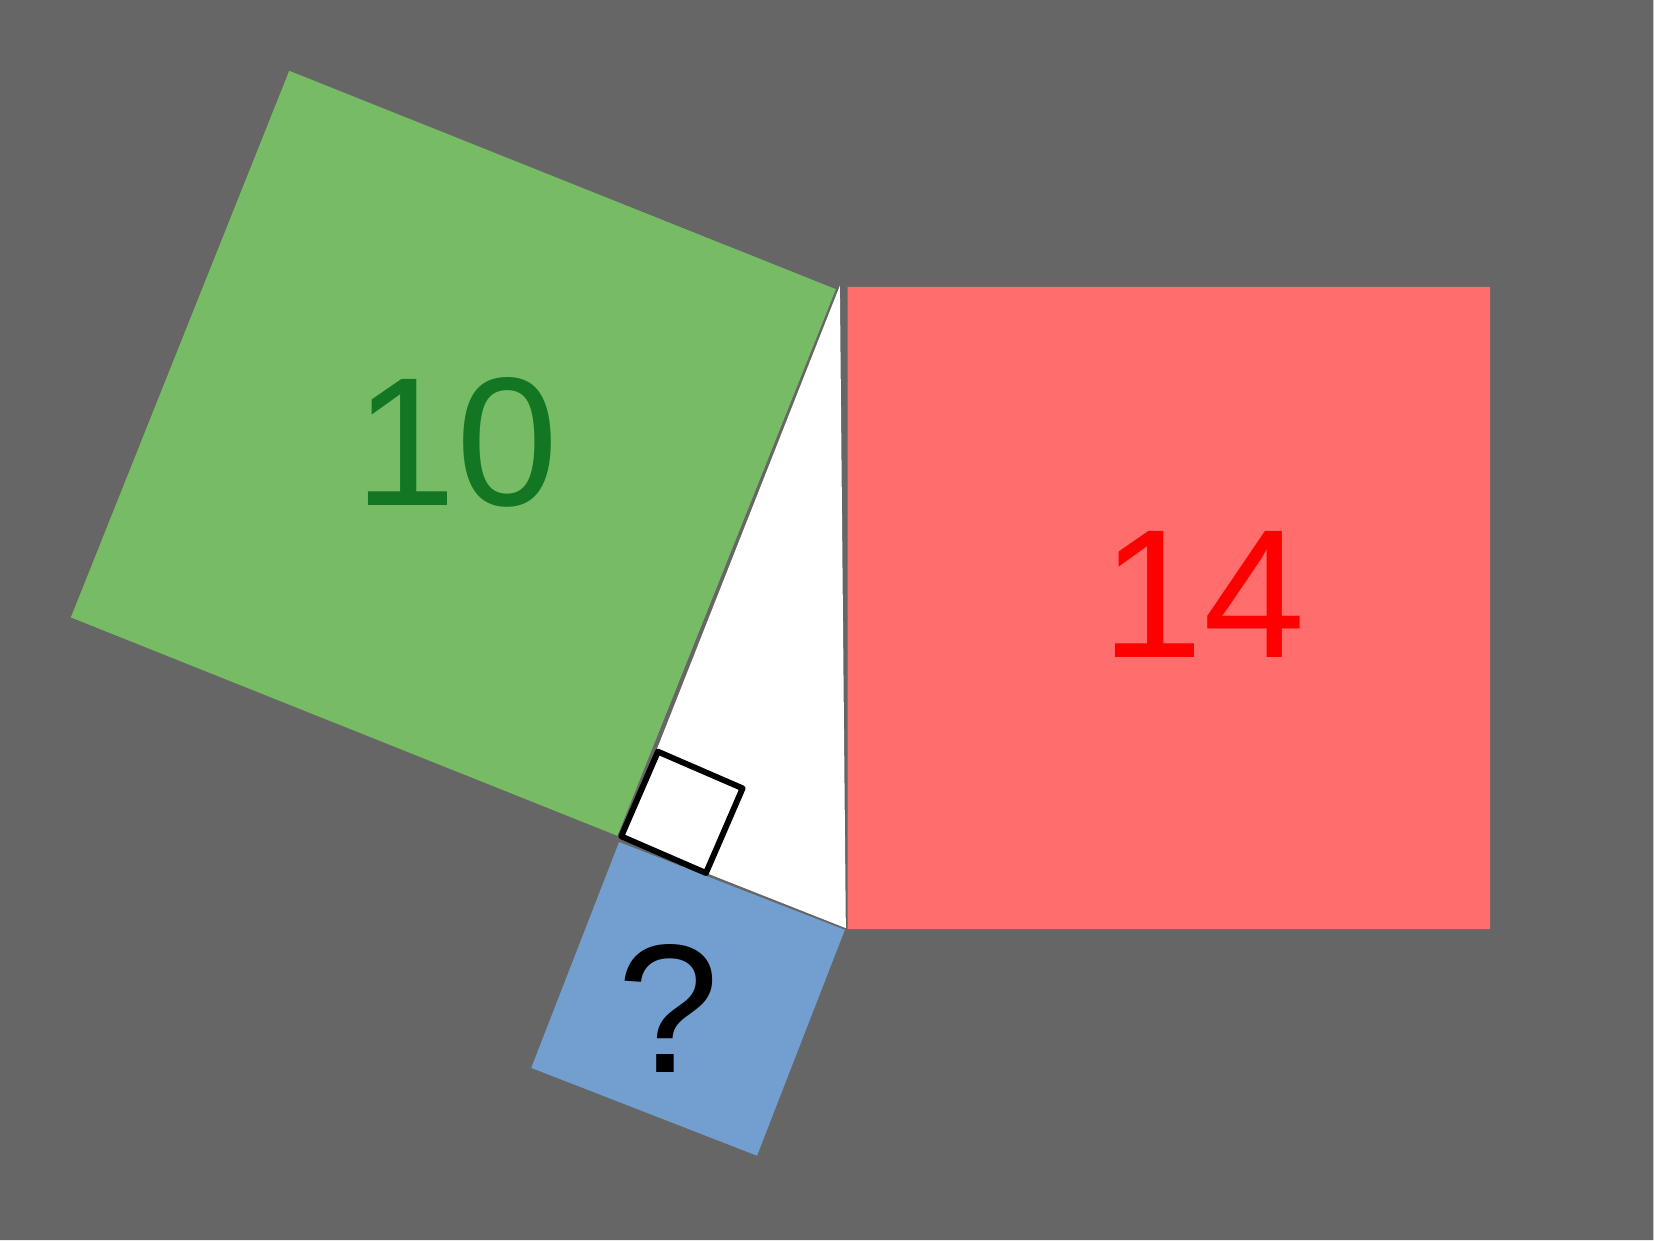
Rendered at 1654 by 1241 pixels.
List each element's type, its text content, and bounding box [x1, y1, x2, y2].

text_box ? [602, 899, 865, 1205]
text_box 10 [339, 332, 603, 638]
text_box 14 [1086, 484, 1350, 790]
text_box [0, 0, 1654, 1241]
